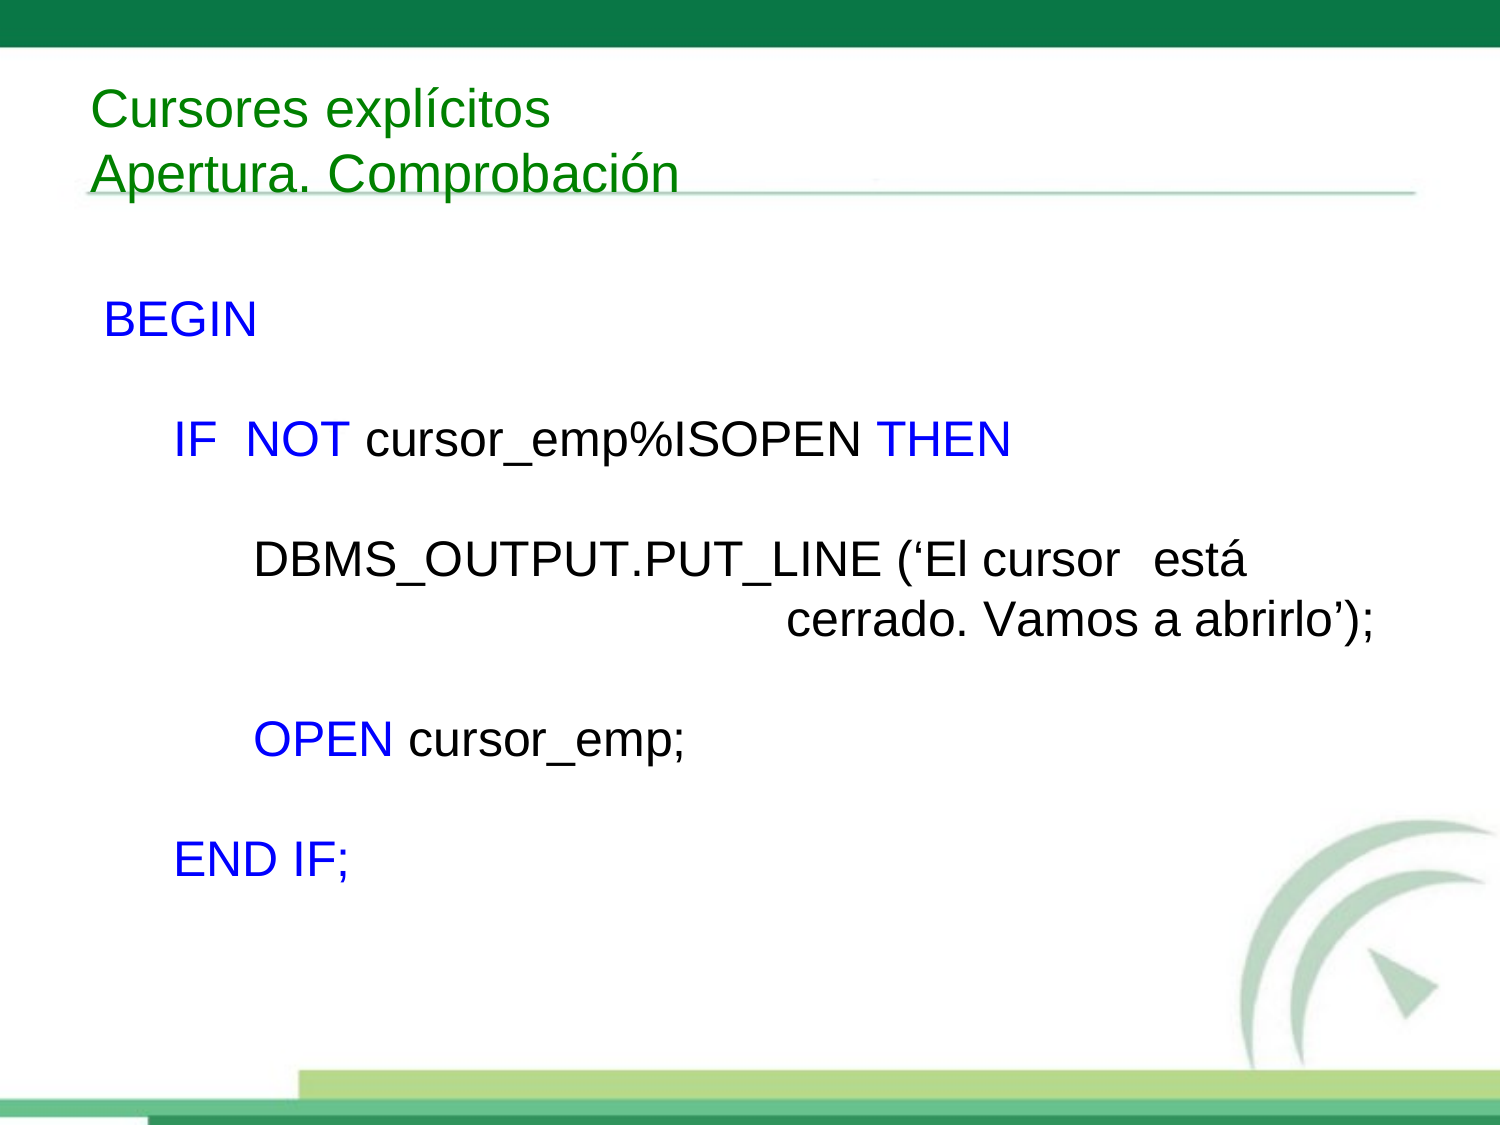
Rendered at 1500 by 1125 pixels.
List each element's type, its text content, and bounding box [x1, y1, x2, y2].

text_box BEGIN IF NOT cursor_emp%ISOPEN THEN DBMS_OUTPUT.PUT_LINE (‘El cursor está cerrado. Vamos a abrirlo’); OPEN cursor_emp; END IF; [88, 278, 1436, 965]
title Cursores explícitos Apertura. Comprobación [75, 45, 1426, 233]
picture [0, 0, 1500, 1125]
